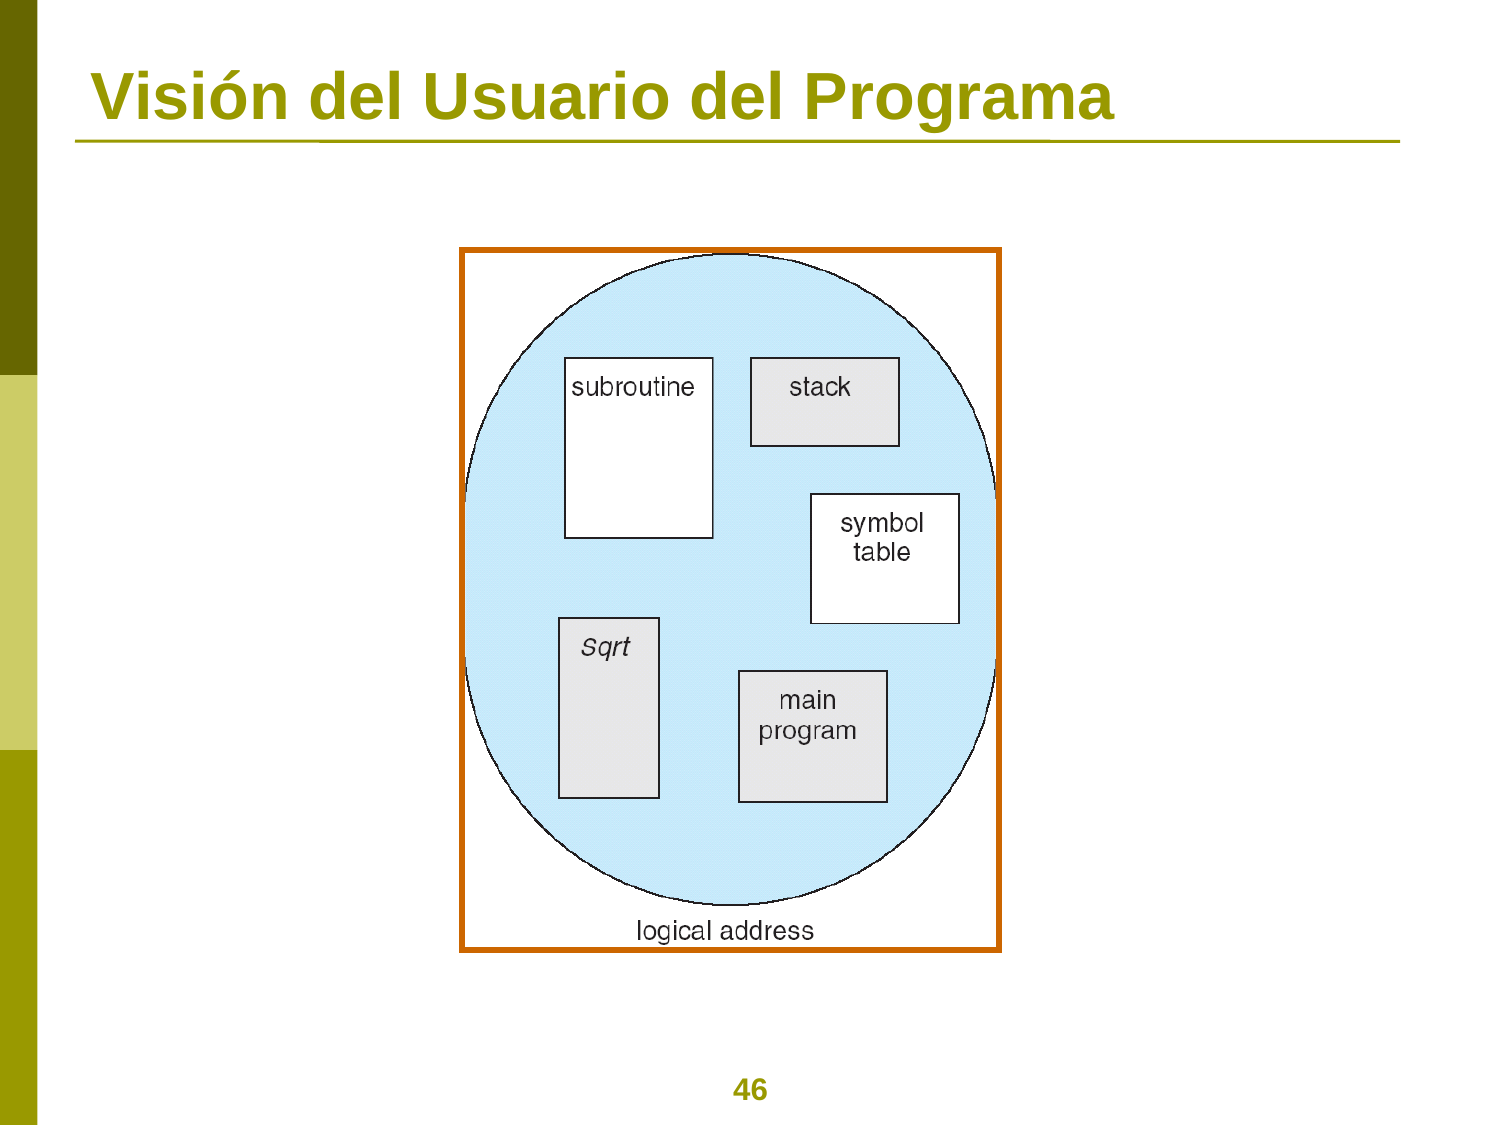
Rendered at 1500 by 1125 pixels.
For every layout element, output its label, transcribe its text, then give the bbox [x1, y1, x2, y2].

text_box Visión del Usuario del Programa [75, 45, 1426, 141]
picture [465, 252, 996, 947]
